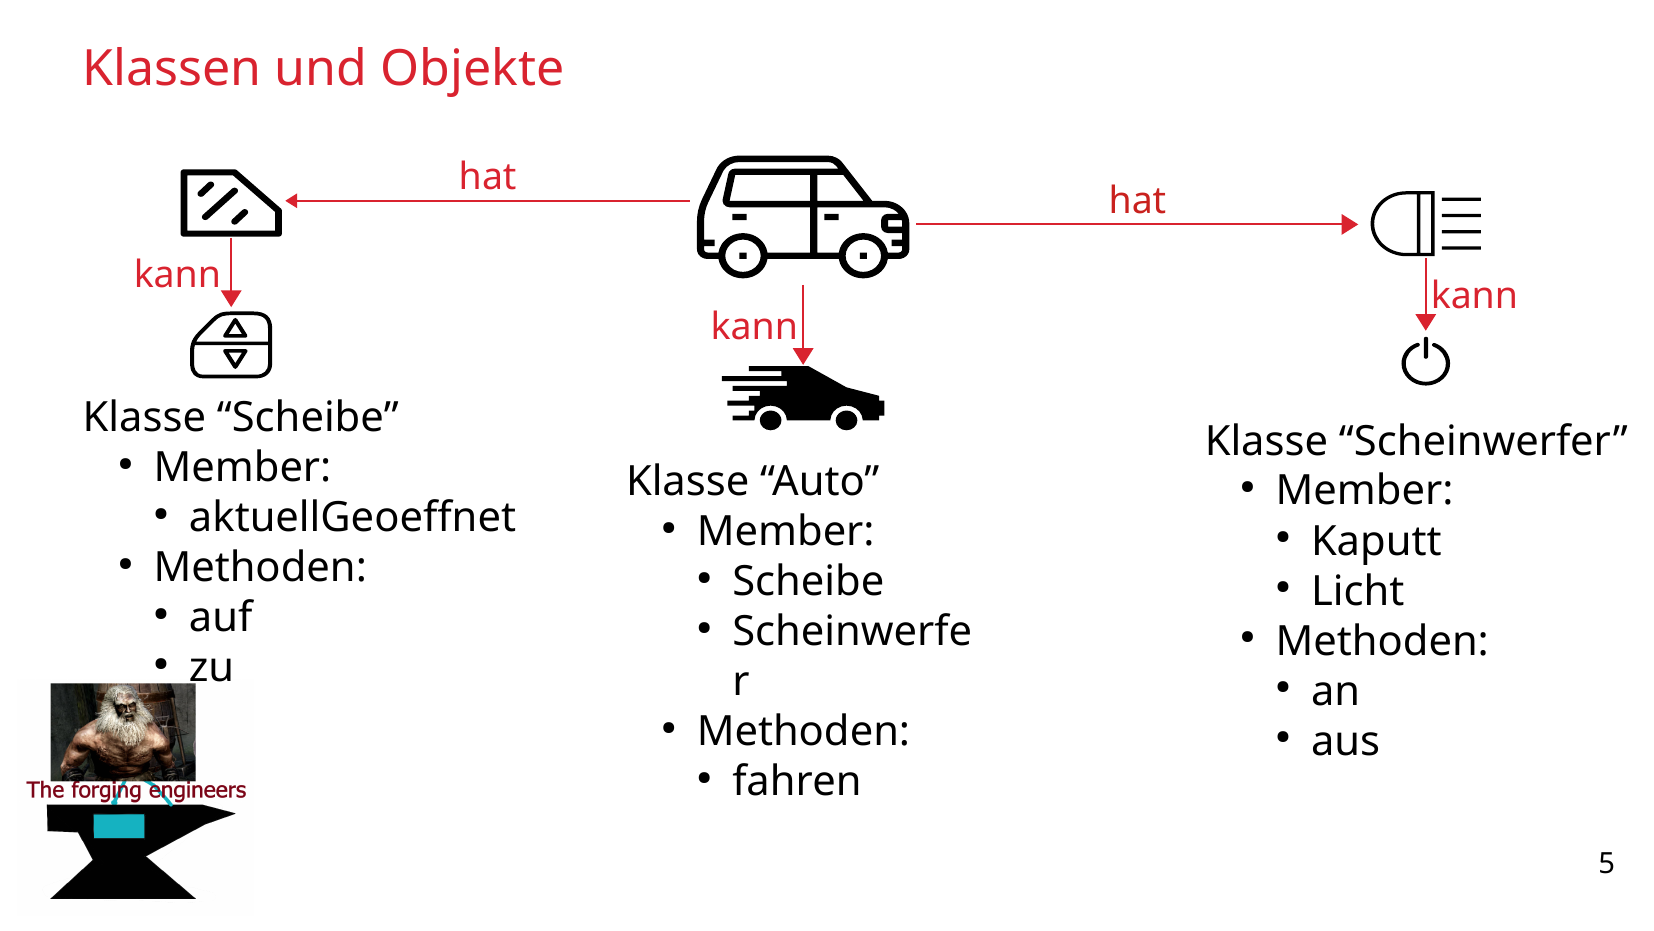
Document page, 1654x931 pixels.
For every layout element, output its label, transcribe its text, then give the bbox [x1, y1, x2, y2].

picture [1391, 330, 1460, 393]
picture [177, 165, 286, 238]
title Klassen und Objekte [82, 37, 1571, 95]
text_box Klasse “Auto” Member: Scheibe Scheinwerfer Methoden: fahren [625, 453, 981, 756]
picture [689, 146, 917, 285]
text_box Klasse “Scheibe” Member: aktuellGeoeffnet Methoden: auf zu [82, 389, 520, 686]
picture [721, 364, 885, 431]
picture [189, 307, 273, 380]
picture [17, 679, 254, 916]
picture [1370, 188, 1482, 259]
text_box Klasse “Scheinwerfer” Member: Kaputt Licht Methoden: an aus [1204, 413, 1630, 768]
